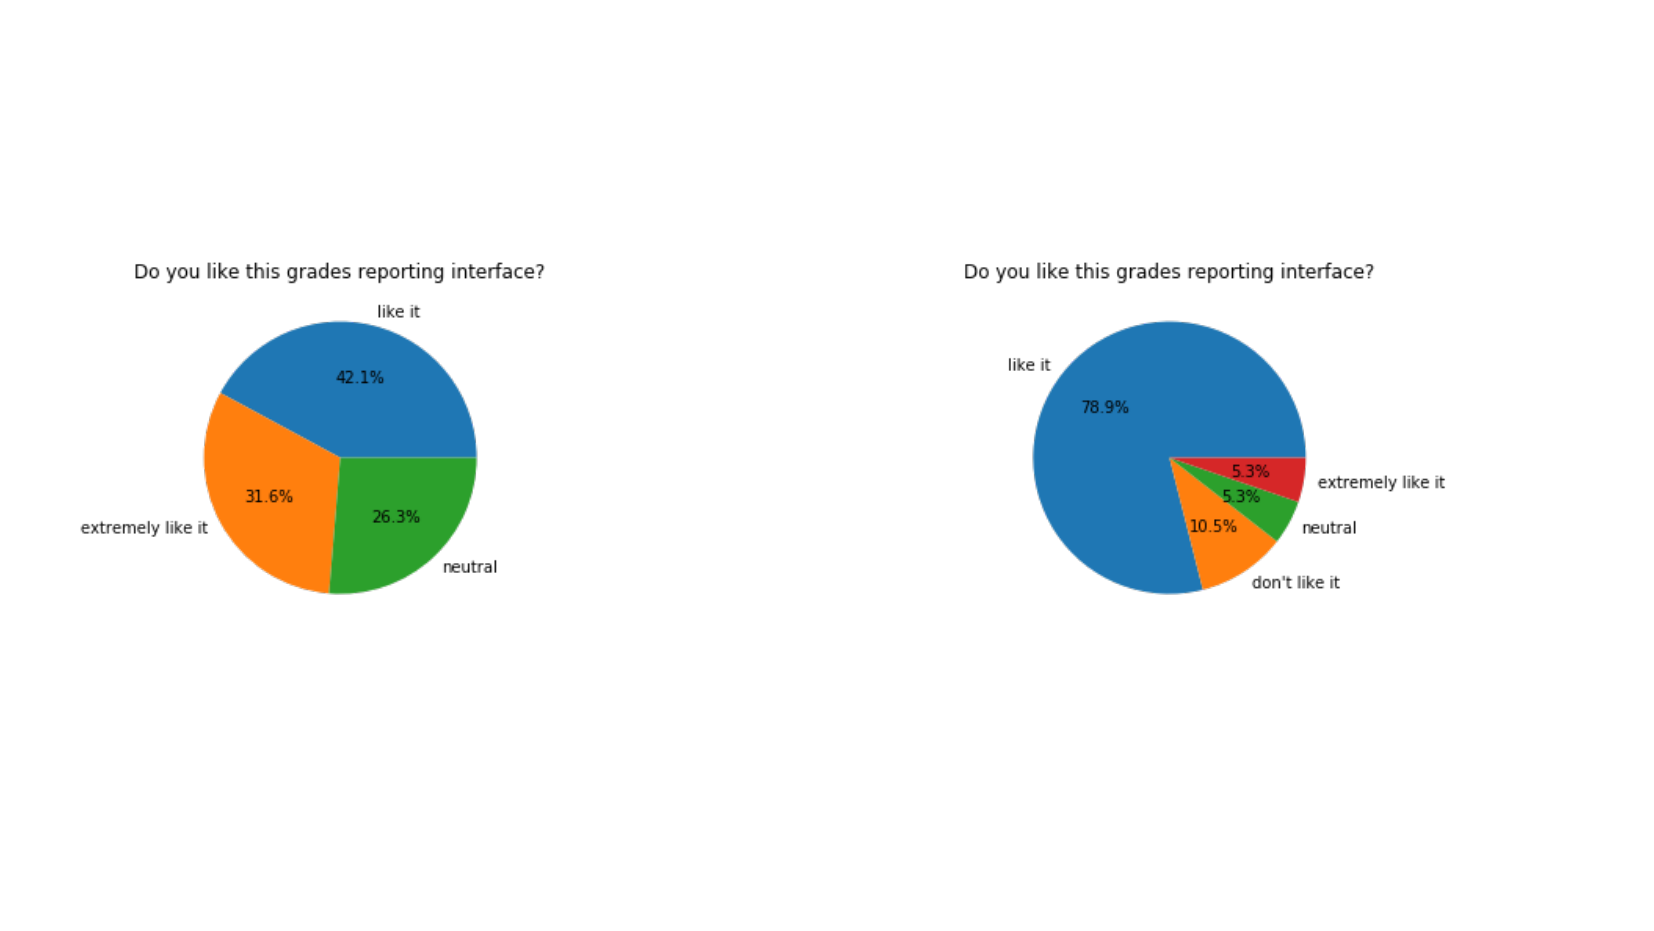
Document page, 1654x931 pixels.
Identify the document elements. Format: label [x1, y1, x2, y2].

picture [953, 252, 1456, 646]
picture [70, 252, 556, 646]
